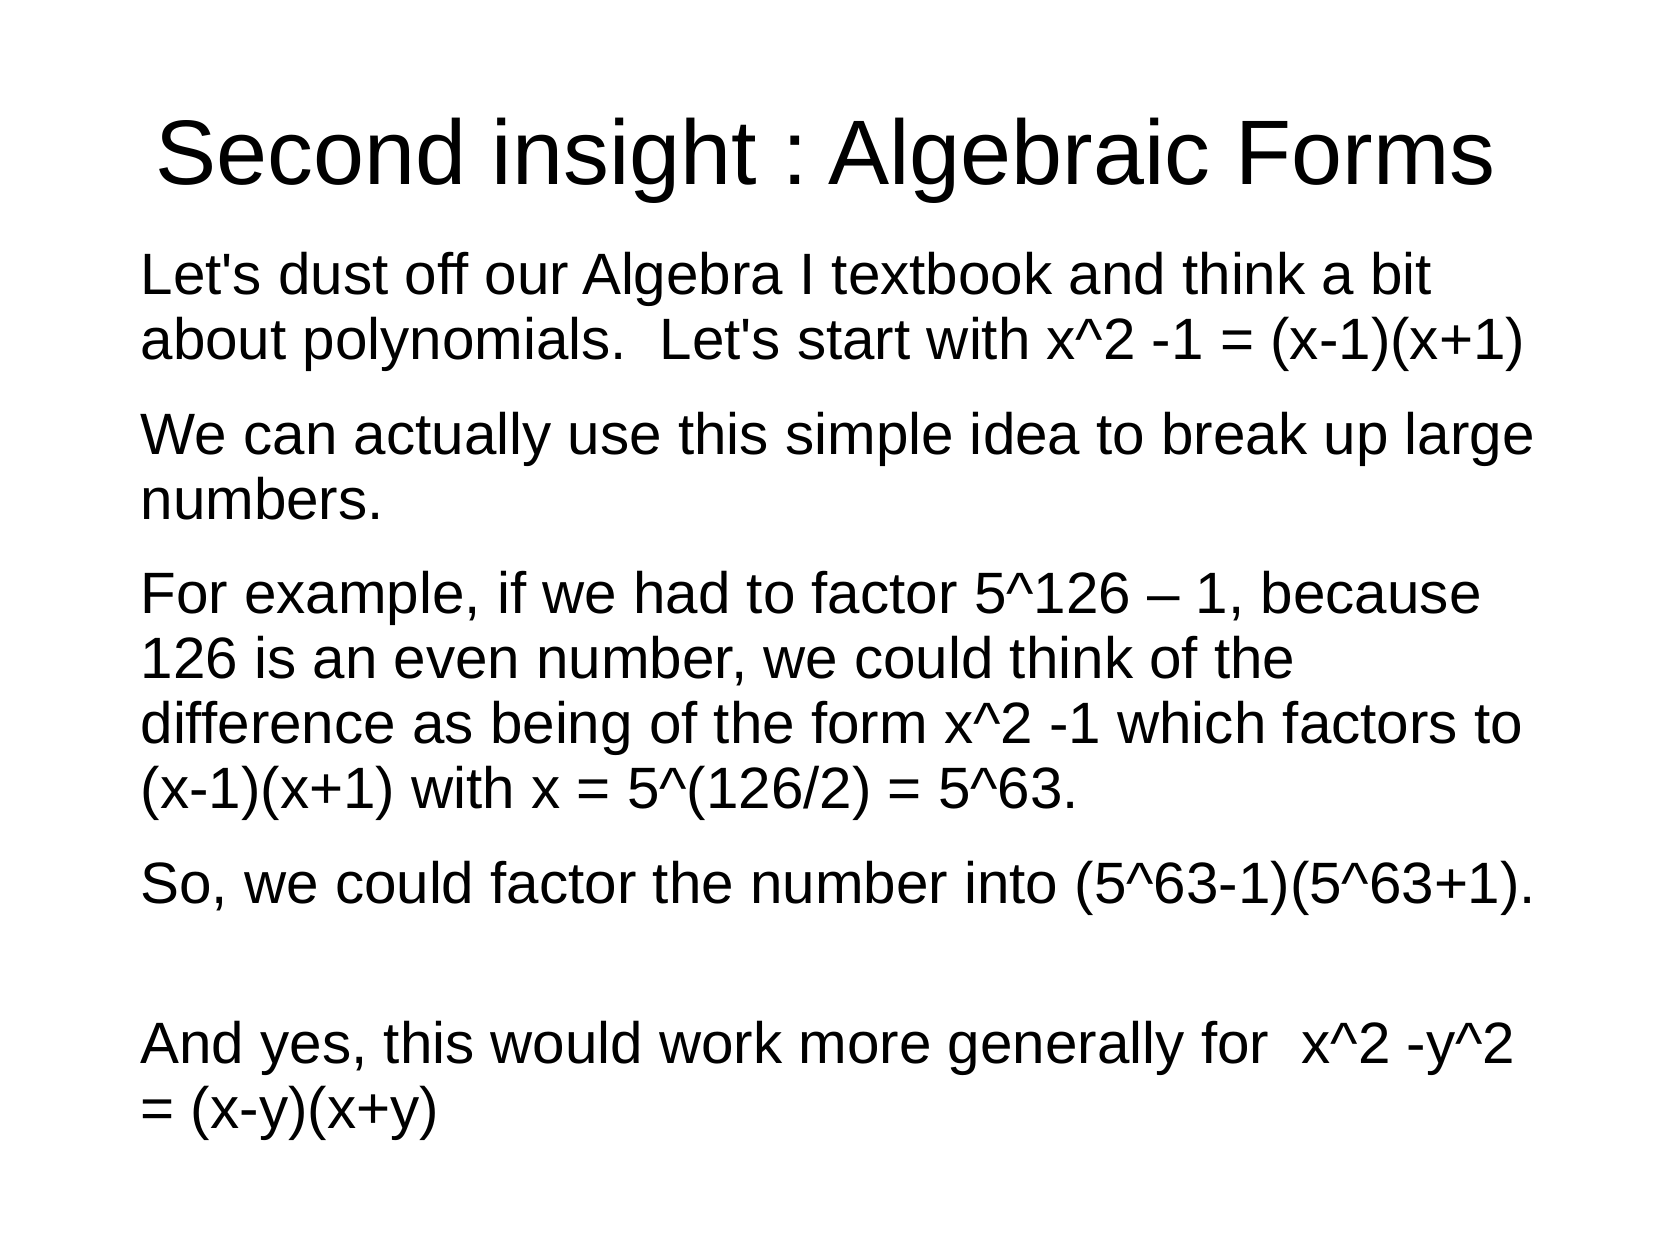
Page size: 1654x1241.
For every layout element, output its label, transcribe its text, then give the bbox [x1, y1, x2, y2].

title Second insight : Algebraic Forms [82, 49, 1571, 257]
list Let's dust off our Algebra I textbook and think a bit about polynomials. Let's start with x^2 -1 = (x-1)(x+1) We can actually use this simple idea to break up large numbers. For example, if we had to factor 5^126 – 1, because 126 is an even number, we could think of the difference as being of the form x^2 -1 which factors to (x-1)(x+1) with x = 5^(126/2) = 5^63. So, we could factor the number into (5^63-1)(5^63+1). And yes, this would work more generally for x^2 -y^2 = (x-y)(x+y) [69, 242, 1558, 1216]
